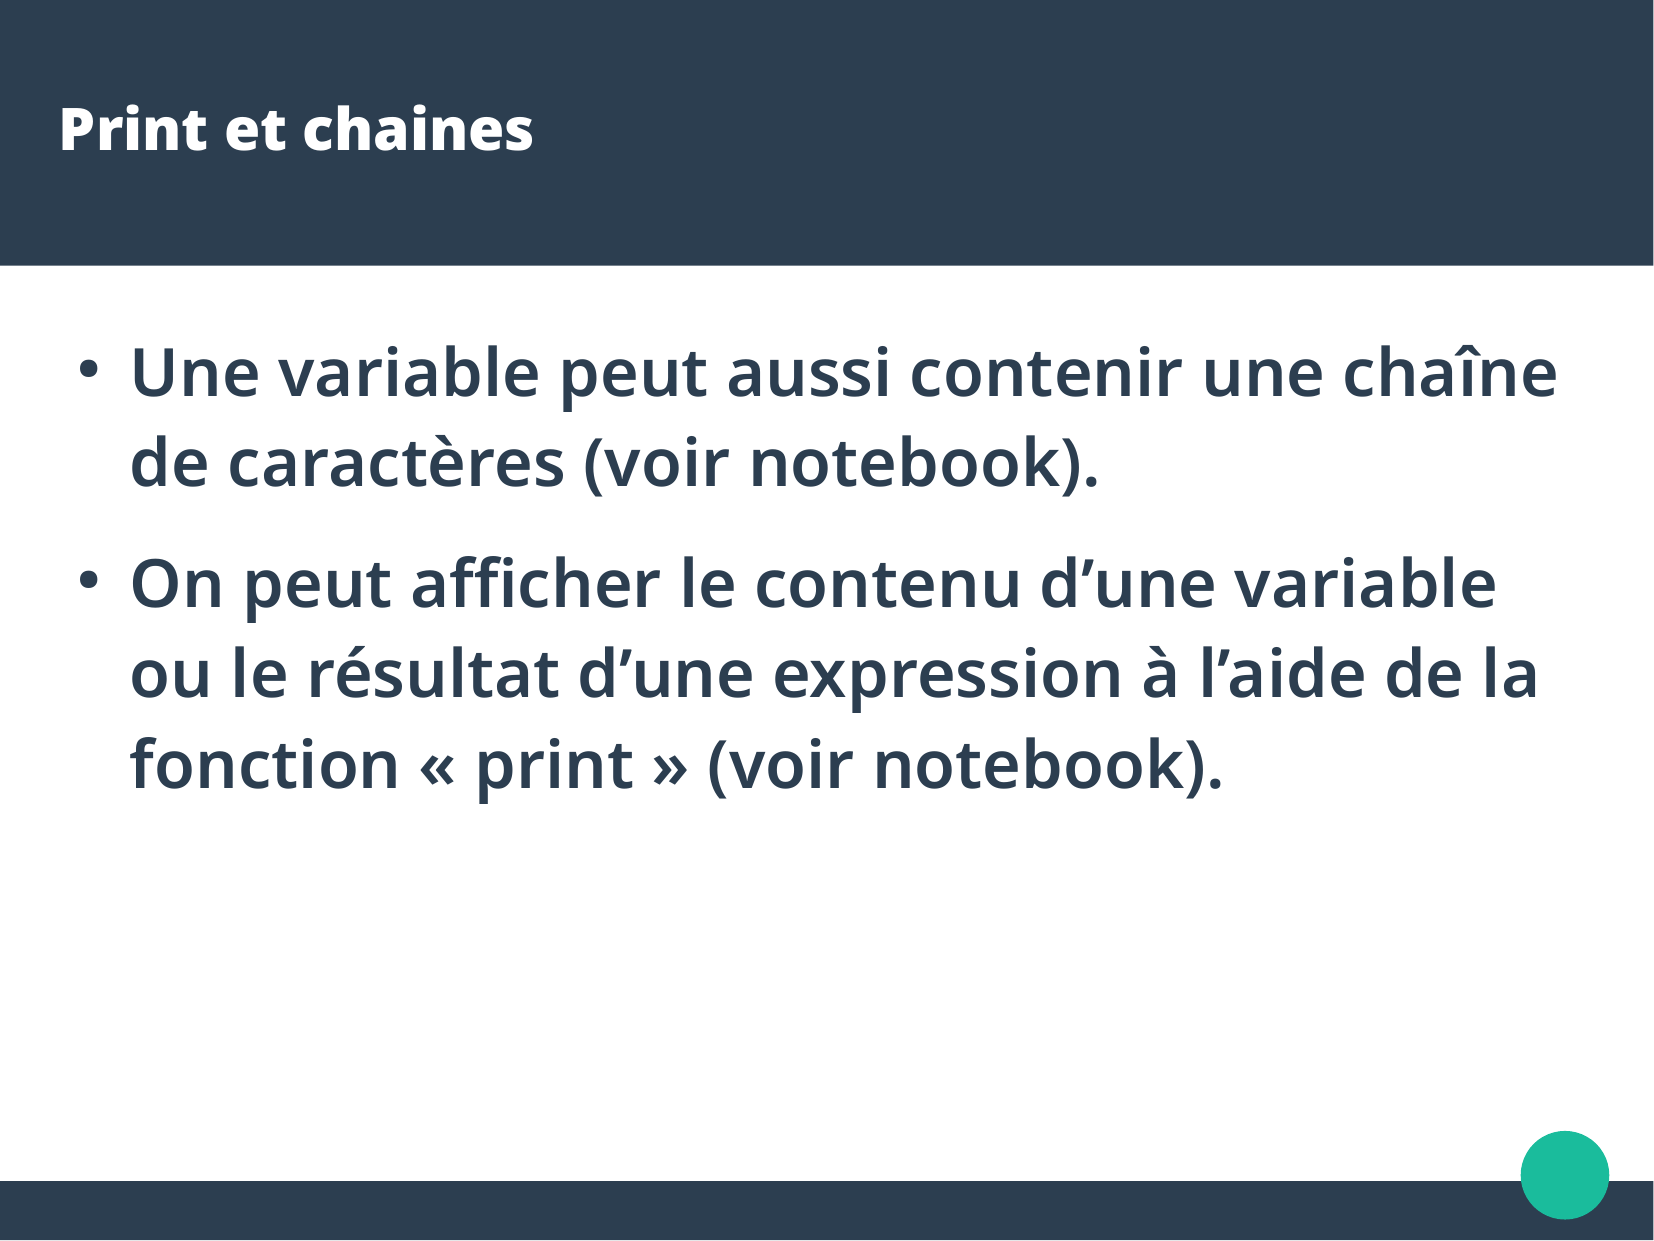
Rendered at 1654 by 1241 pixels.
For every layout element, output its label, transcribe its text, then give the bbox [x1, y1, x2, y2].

list Une variable peut aussi contenir une chaîne de caractères (voir notebook). On peut afficher le contenu d’une variable ou le résultat d’une expression à l’aide de la fonction « print » (voir notebook). [59, 324, 1595, 1152]
title Print et chaines [59, 49, 1595, 207]
